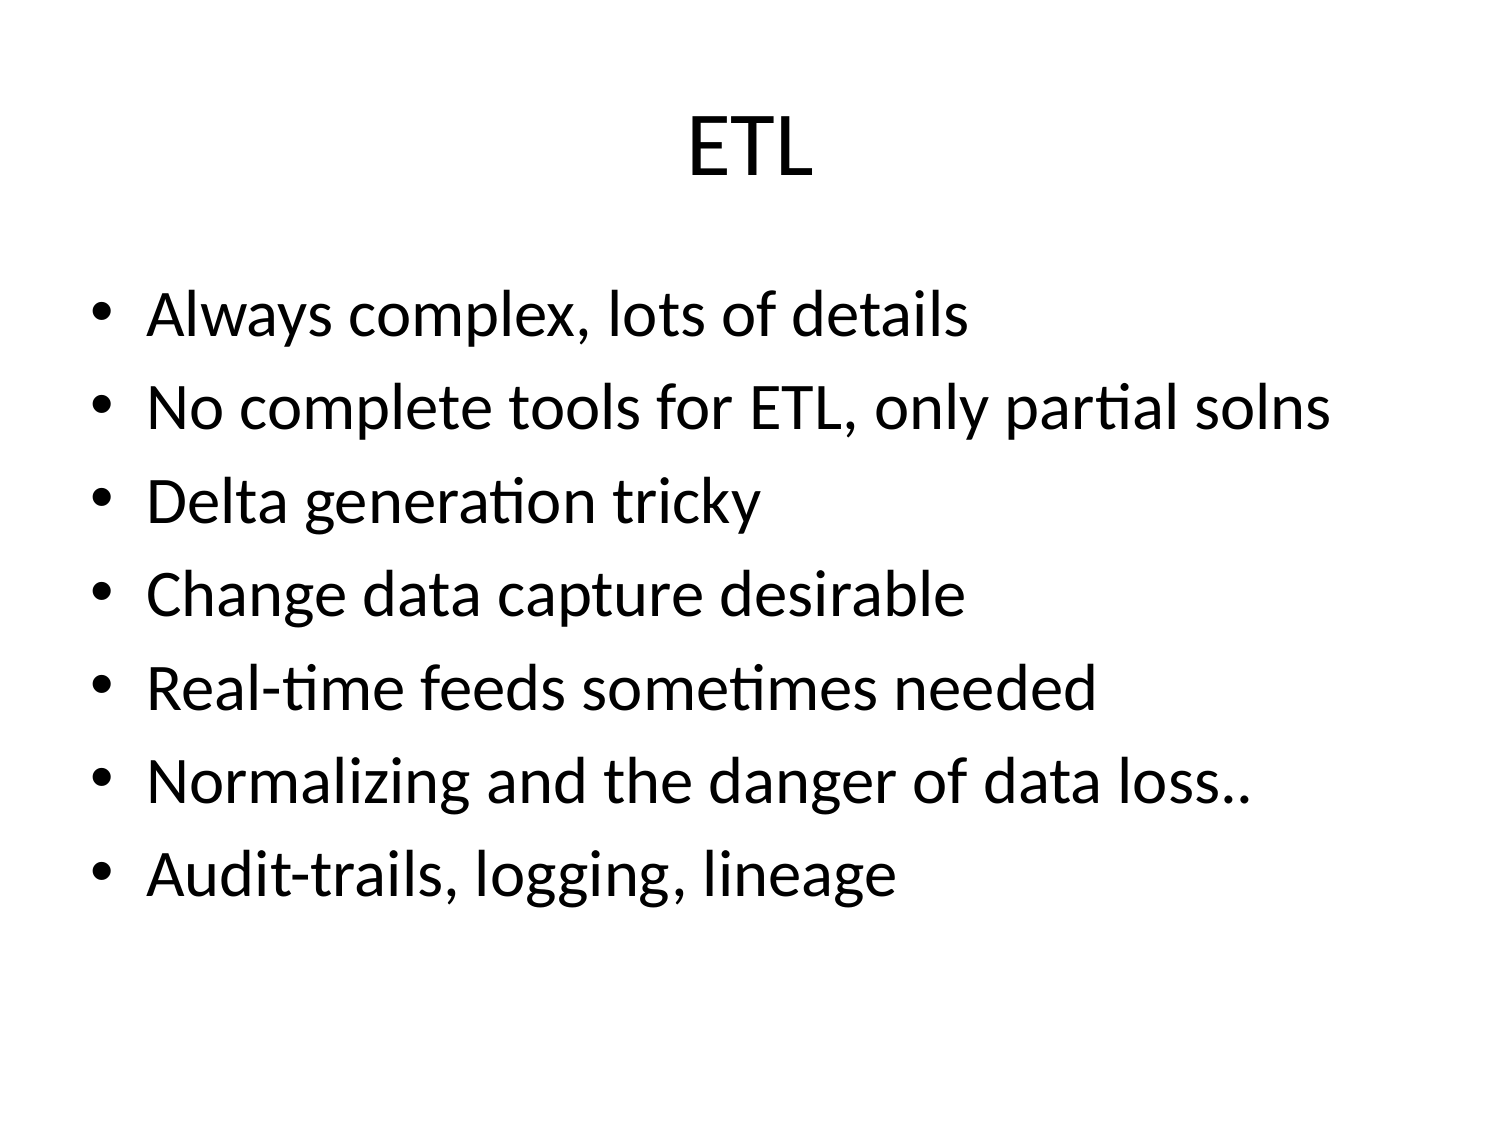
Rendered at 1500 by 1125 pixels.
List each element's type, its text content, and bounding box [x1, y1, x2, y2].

list Always complex, lots of details No complete tools for ETL, only partial solns Delta generation tricky Change data capture desirable Real-time feeds sometimes needed Normalizing and the danger of data loss.. Audit-trails, logging, lineage [75, 262, 1425, 1005]
title ETL [75, 45, 1425, 233]
